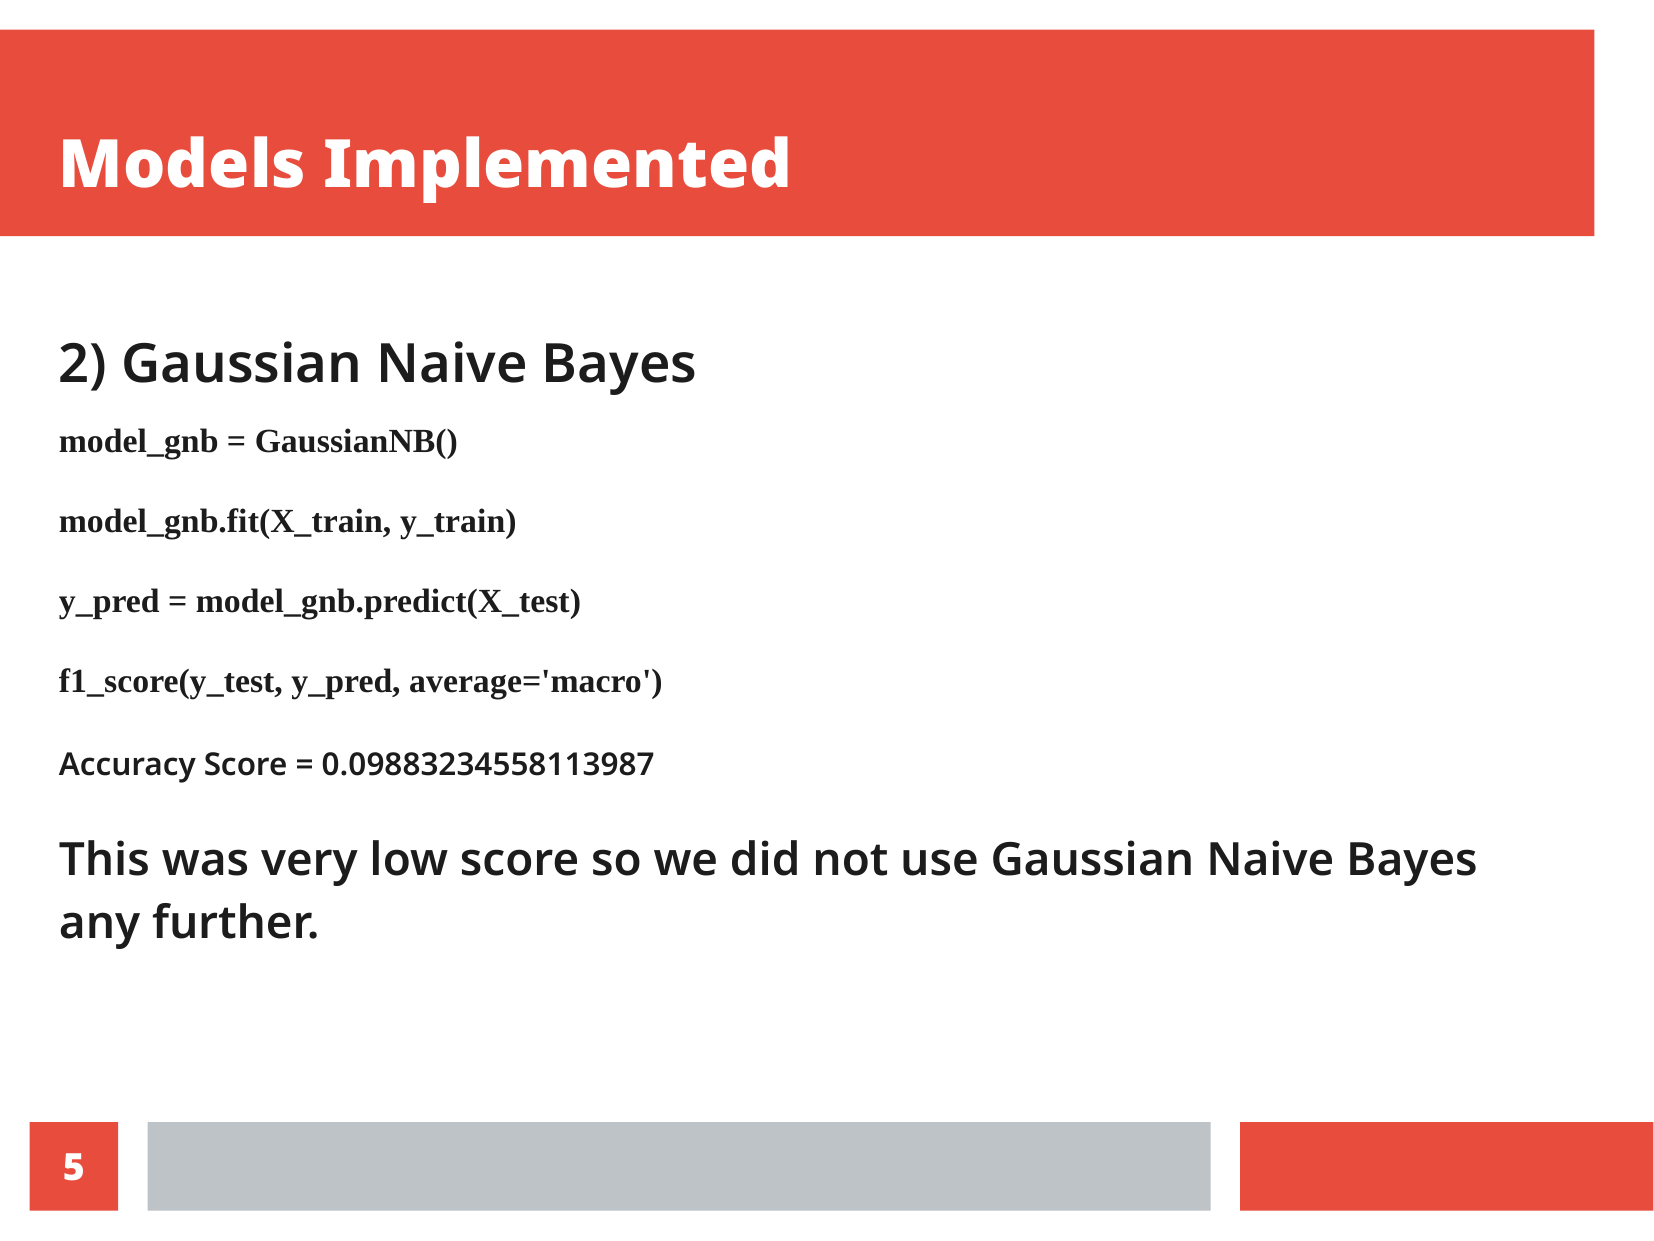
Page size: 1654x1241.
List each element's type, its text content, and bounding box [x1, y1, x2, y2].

title Models Implemented [59, 59, 1595, 207]
list 2) Gaussian Naive Bayes model_gnb = GaussianNB() model_gnb.fit(X_train, y_train) y_pred = model_gnb.predict(X_test) f1_score(y_test, y_pred, average='macro') Accuracy Score = 0.09883234558113987 This was very low score so we did not use Gaussian Naive Bayes any further. [59, 324, 1565, 1093]
